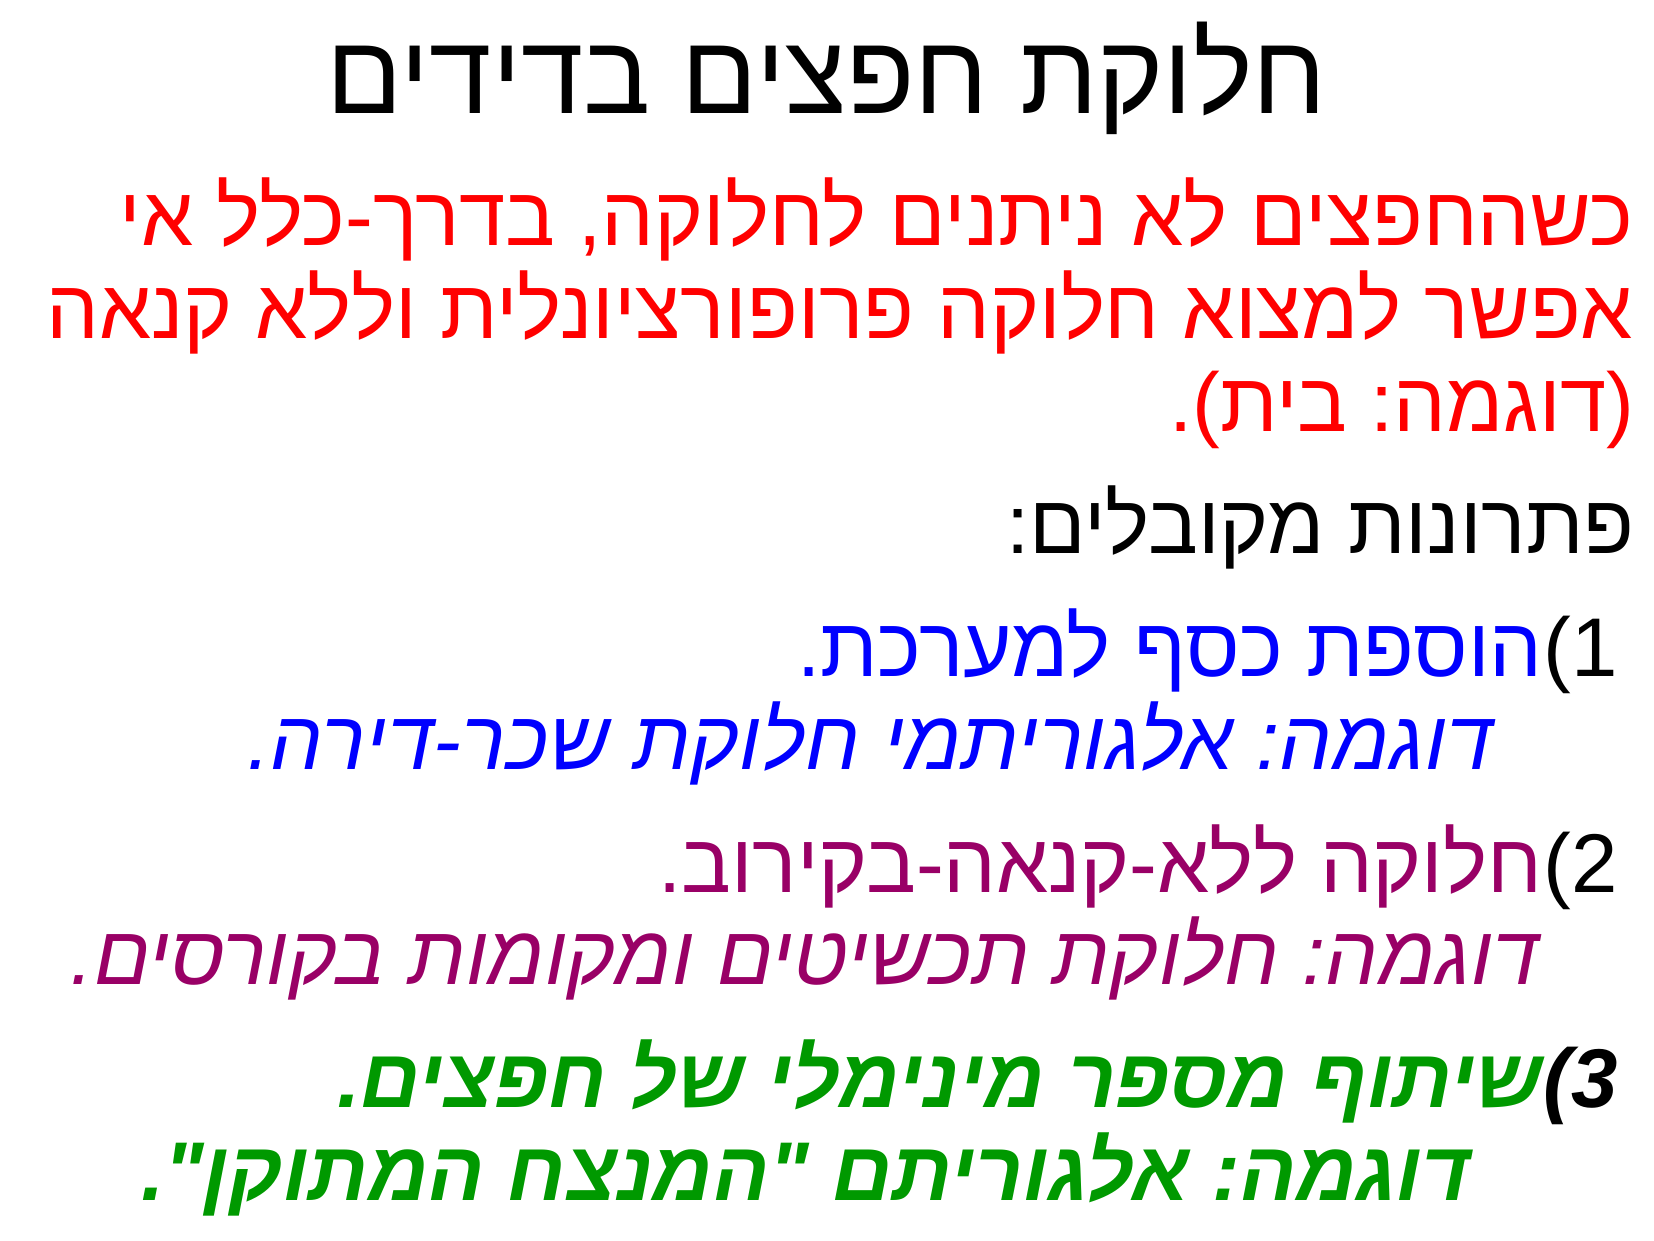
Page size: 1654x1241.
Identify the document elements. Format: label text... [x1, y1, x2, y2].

list כשהחפצים לא ניתנים לחלוקה, בדרך-כלל אי אפשר למצוא חלוקה פרופורציונלית וללא קנאה (דוגמה: בית). פתרונות מקובלים: הוספת כסף למערכת. דוגמה: אלגוריתמי חלוקת שכר-דירה. חלוקה ללא-קנאה-בקירוב. דוגמה: חלוקת תכשיטים ומקומות בקורסים. שיתוף מספר מינימלי של חפצים. דוגמה: אלגוריתם "המנצח המתוקן". [30, 170, 1636, 991]
title חלוקת חפצים בדידים [0, 0, 1654, 151]
